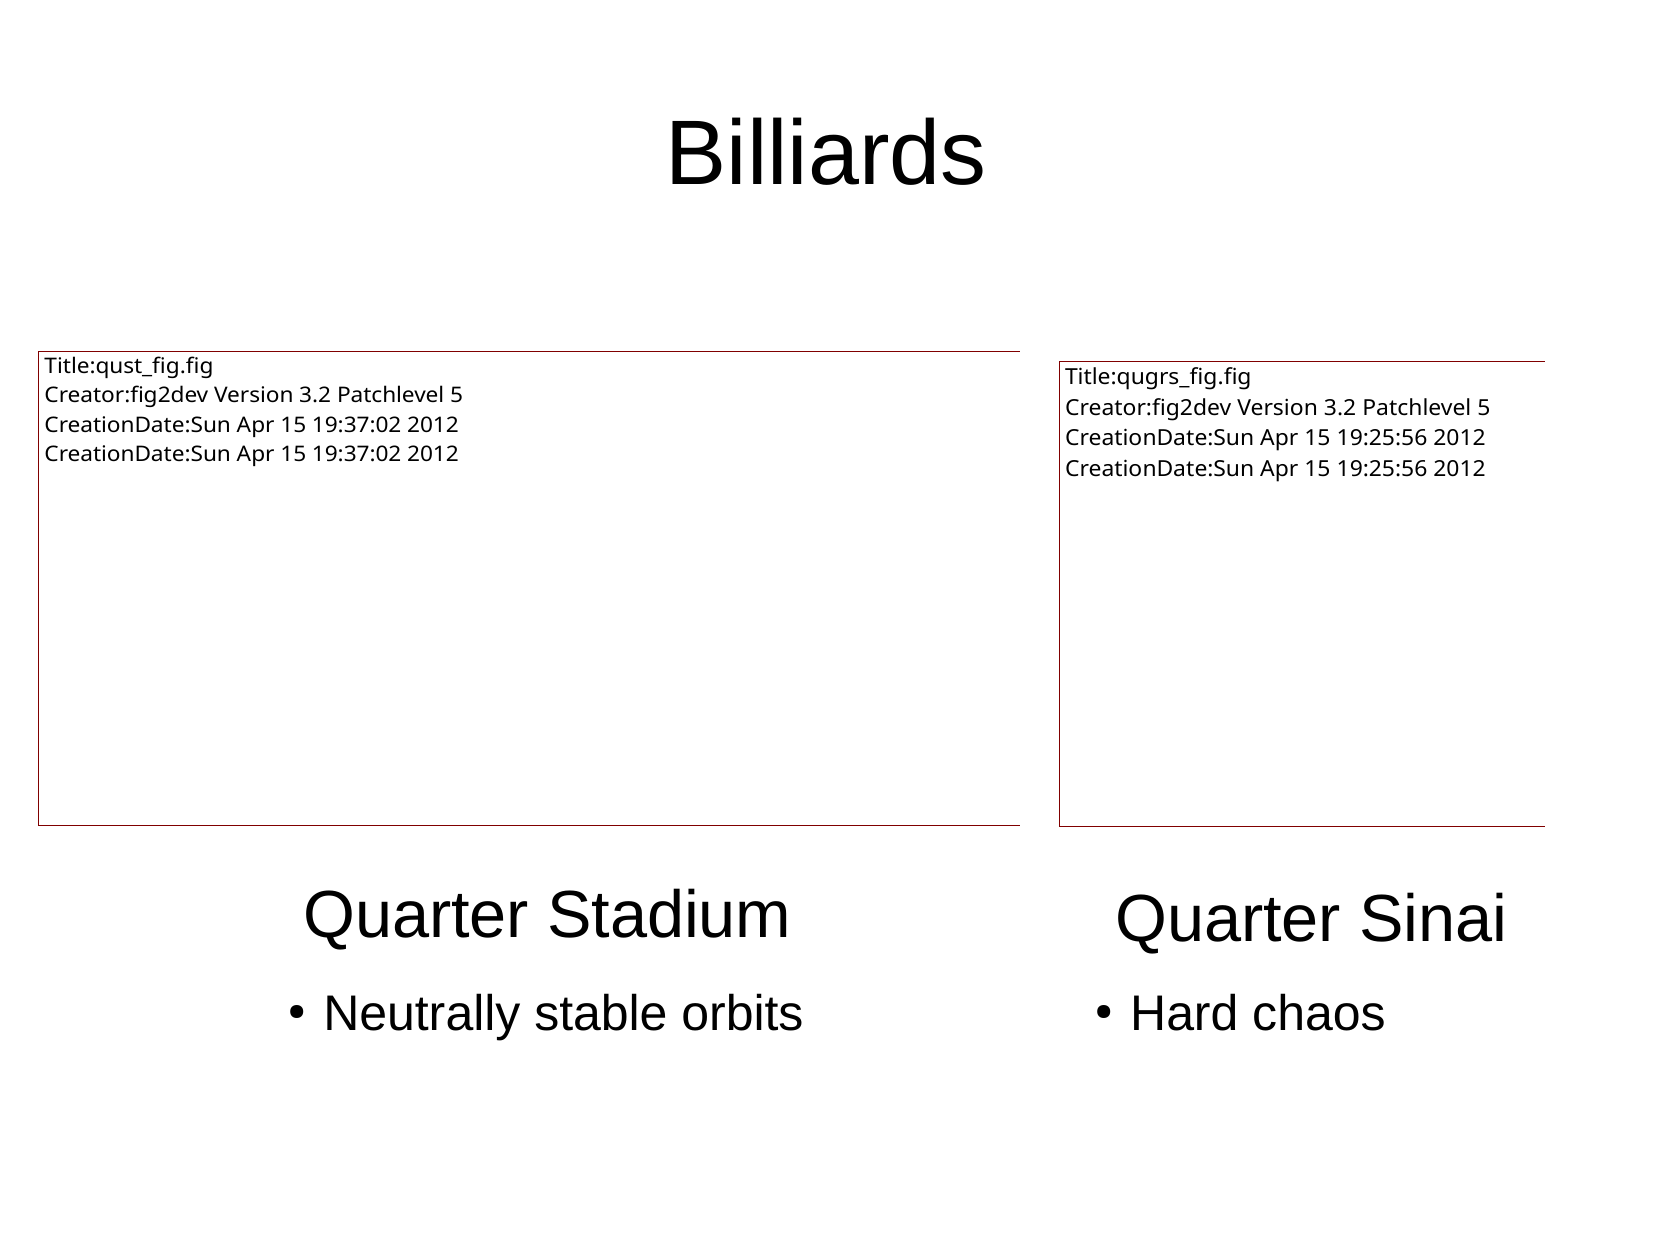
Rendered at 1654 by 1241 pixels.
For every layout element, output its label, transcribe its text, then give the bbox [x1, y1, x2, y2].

picture [1057, 360, 1546, 827]
text_box Neutrally stable orbits [273, 977, 859, 1049]
text_box Quarter Sinai [1071, 873, 1552, 963]
picture [37, 349, 1021, 826]
title Billiards [82, 49, 1571, 257]
text_box Quarter Stadium [90, 870, 1006, 960]
text_box Hard chaos [1080, 977, 1576, 1049]
